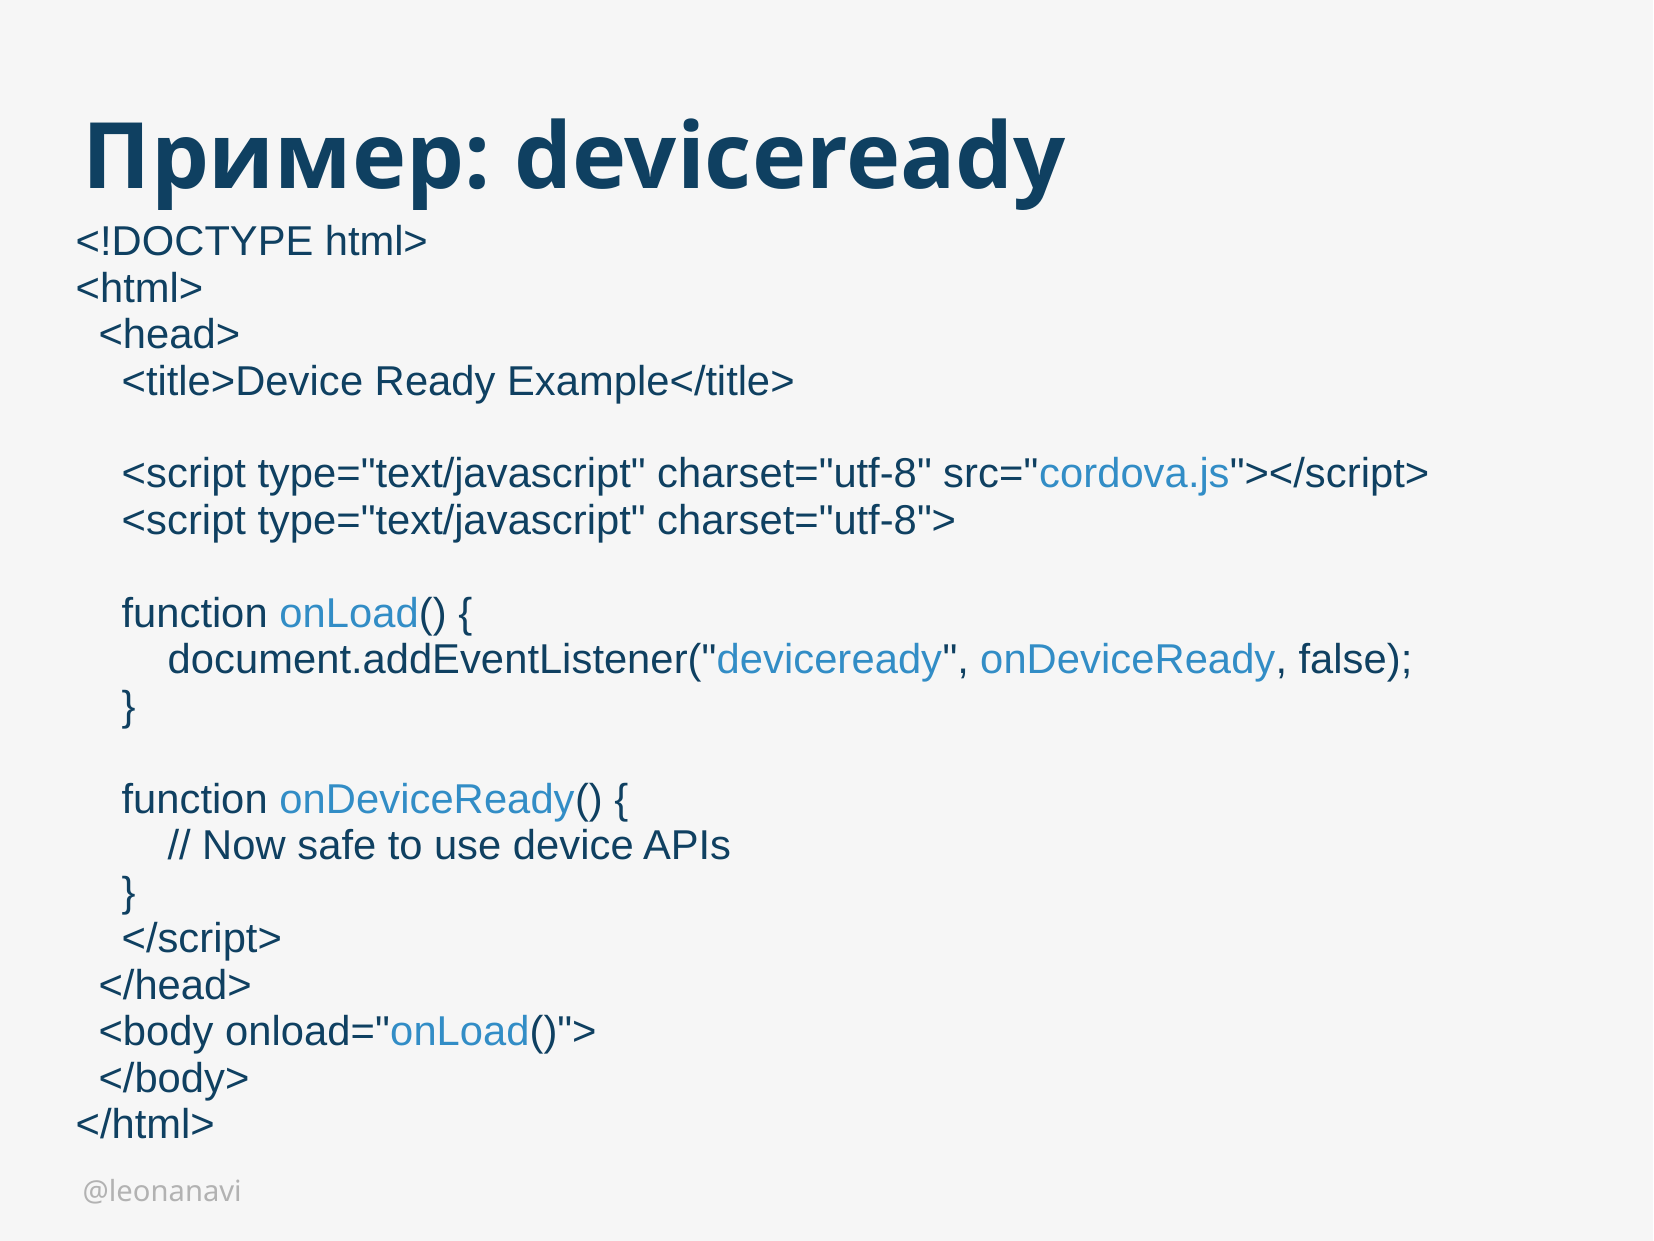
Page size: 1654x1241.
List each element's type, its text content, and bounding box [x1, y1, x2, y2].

title Пример: deviceready [82, 49, 1571, 210]
text_box <!DOCTYPE html> <html> <head> <title>Device Ready Example</title> <script type="text/javascript" charset="utf-8" src="cordova.js"></script> <script type="text/javascript" charset="utf-8"> function onLoad() { document.addEventListener("deviceready", onDeviceReady, false); } function onDeviceReady() { // Now safe to use device APIs } </script> </head> <body onload="onLoad()"> </body> </html> [60, 210, 1636, 1241]
